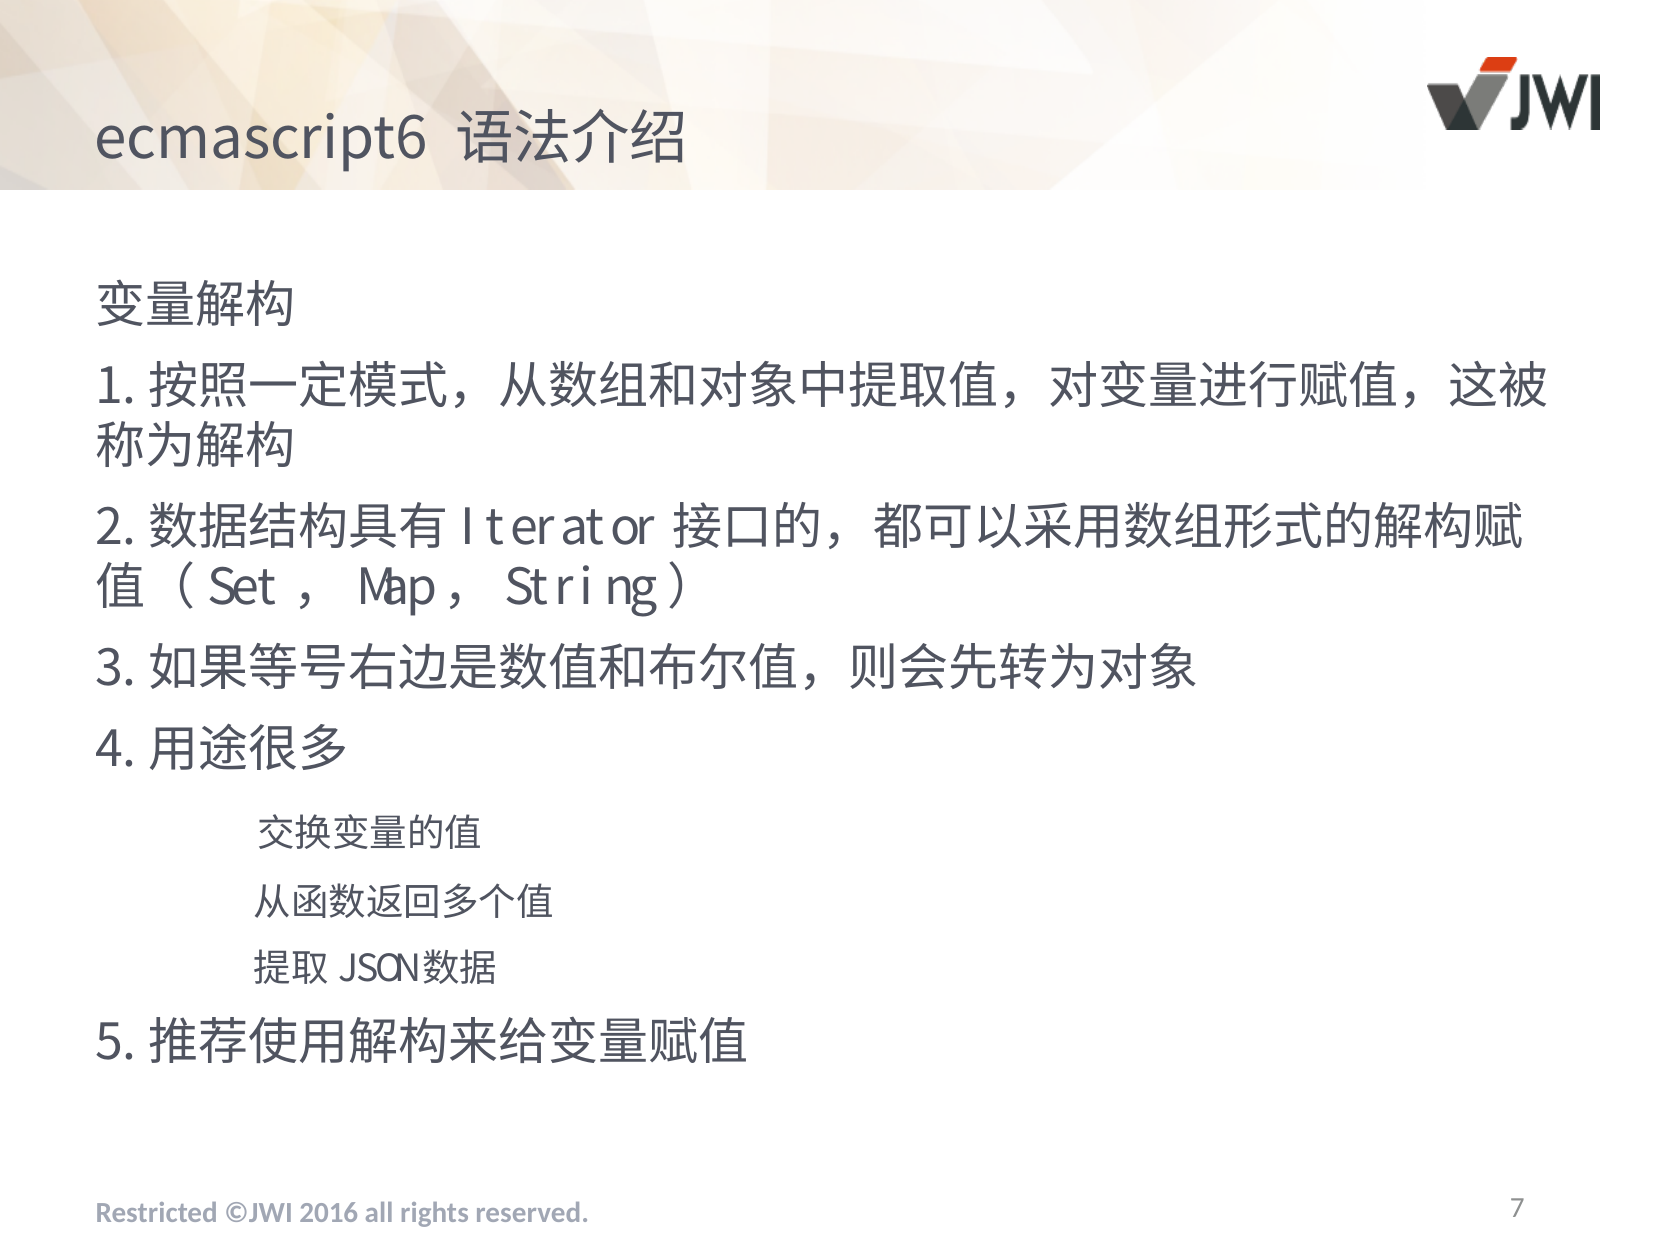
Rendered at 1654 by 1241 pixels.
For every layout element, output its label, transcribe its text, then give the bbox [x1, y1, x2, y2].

picture [0, 0, 1654, 190]
slide_number <编号> [1394, 1172, 1540, 1239]
list 变量解构 1.按照一定模式，从数组和对象中提取值，对变量进行赋值，这被称为解构 2.数据结构具有Iterator接口的，都可以采用数组形式的解构赋值（Set，Map，String） 3.如果等号右边是数值和布尔值，则会先转为对象 4.用途很多 交换变量的值 从函数返回多个值 提取JSON数据 5.推荐使用解构来给变量赋值 [80, 265, 1564, 1117]
title ecmascript6 语法介绍 [79, 36, 1396, 178]
